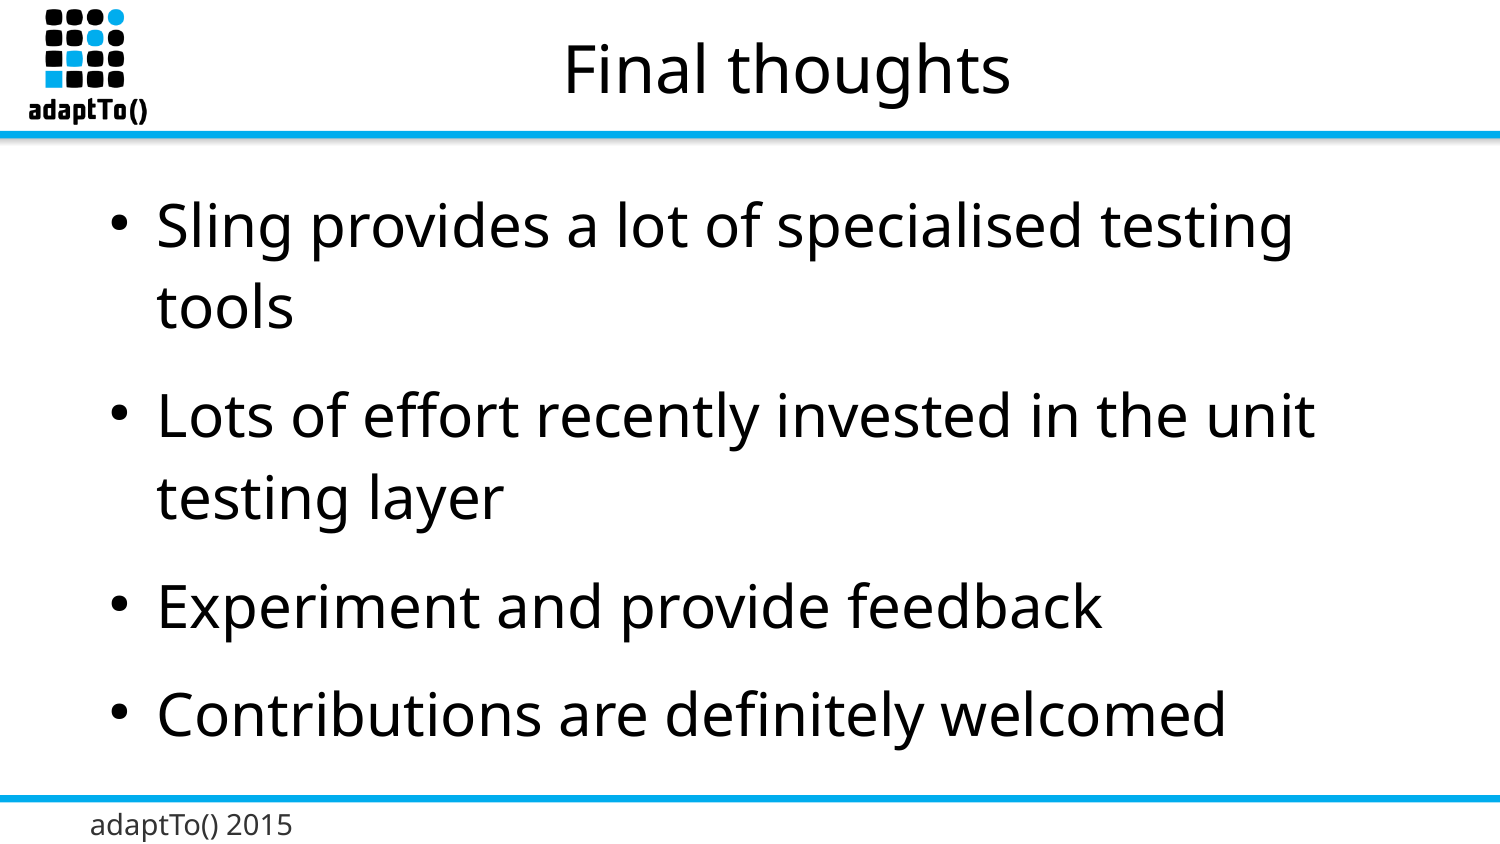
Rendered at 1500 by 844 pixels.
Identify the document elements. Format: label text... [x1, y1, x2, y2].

title Final thoughts [150, 15, 1425, 121]
picture [27, 6, 148, 126]
list Sling provides a lot of specialised testing tools Lots of effort recently invested in the unit testing layer Experiment and provide feedback Contributions are definitely welcomed [52, 183, 1447, 760]
